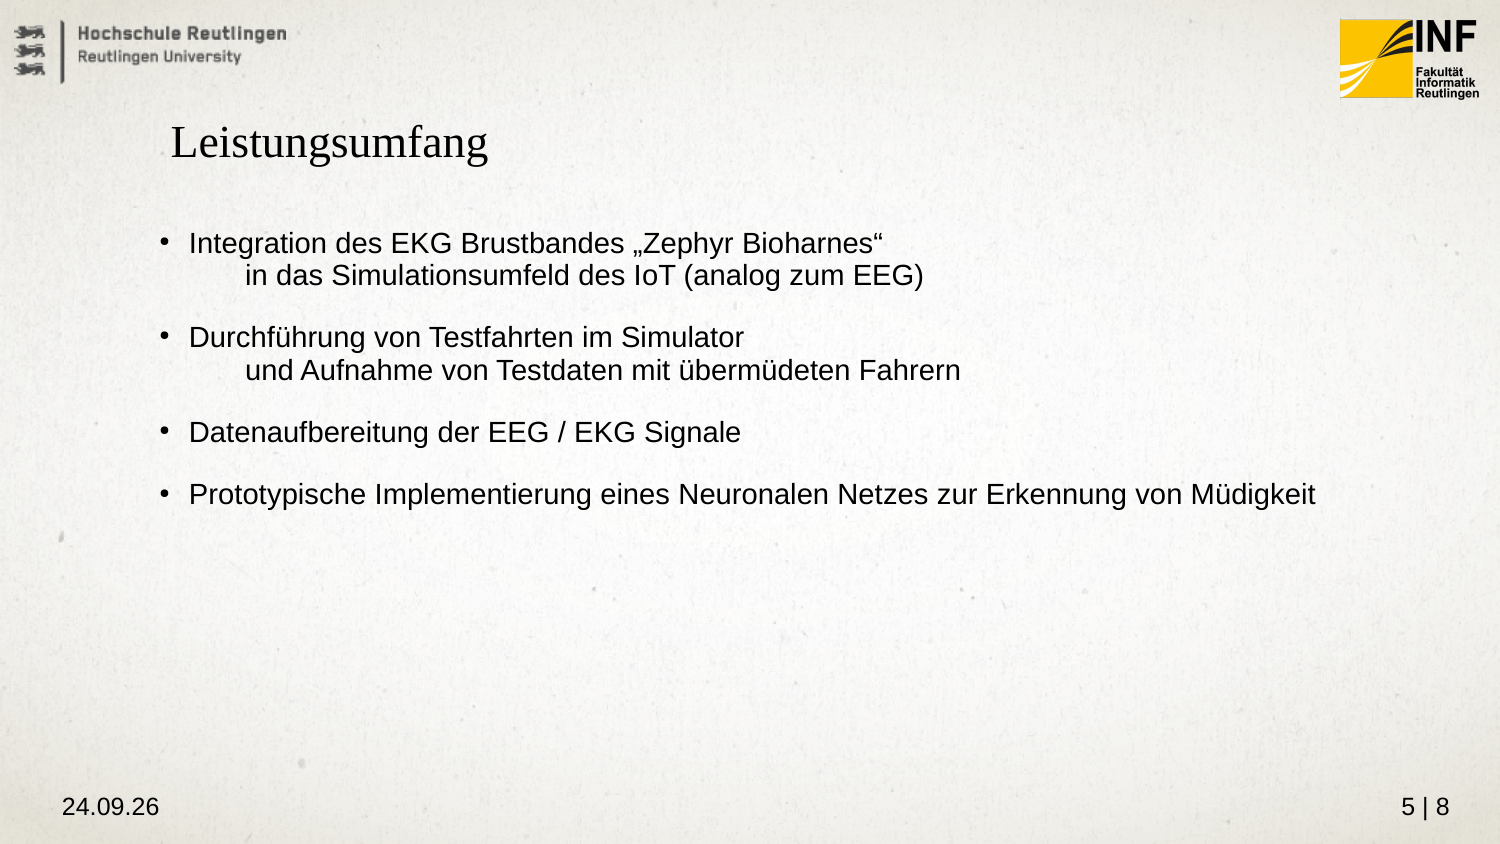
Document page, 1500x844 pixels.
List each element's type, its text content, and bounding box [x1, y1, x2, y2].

list Integration des EKG Brustbandes „Zephyr Bioharnes“ in das Simulationsumfeld des IoT (analog zum EEG) Durchführung von Testfahrten im Simulator und Aufnahme von Testdaten mit übermüdeten Fahrern Datenaufbereitung der EEG / EKG Signale Prototypische Implementierung eines Neuronalen Netzes zur Erkennung von Müdigkeit [159, 225, 1340, 730]
picture [0, 0, 1500, 844]
title Leistungsumfang [159, 99, 1340, 180]
